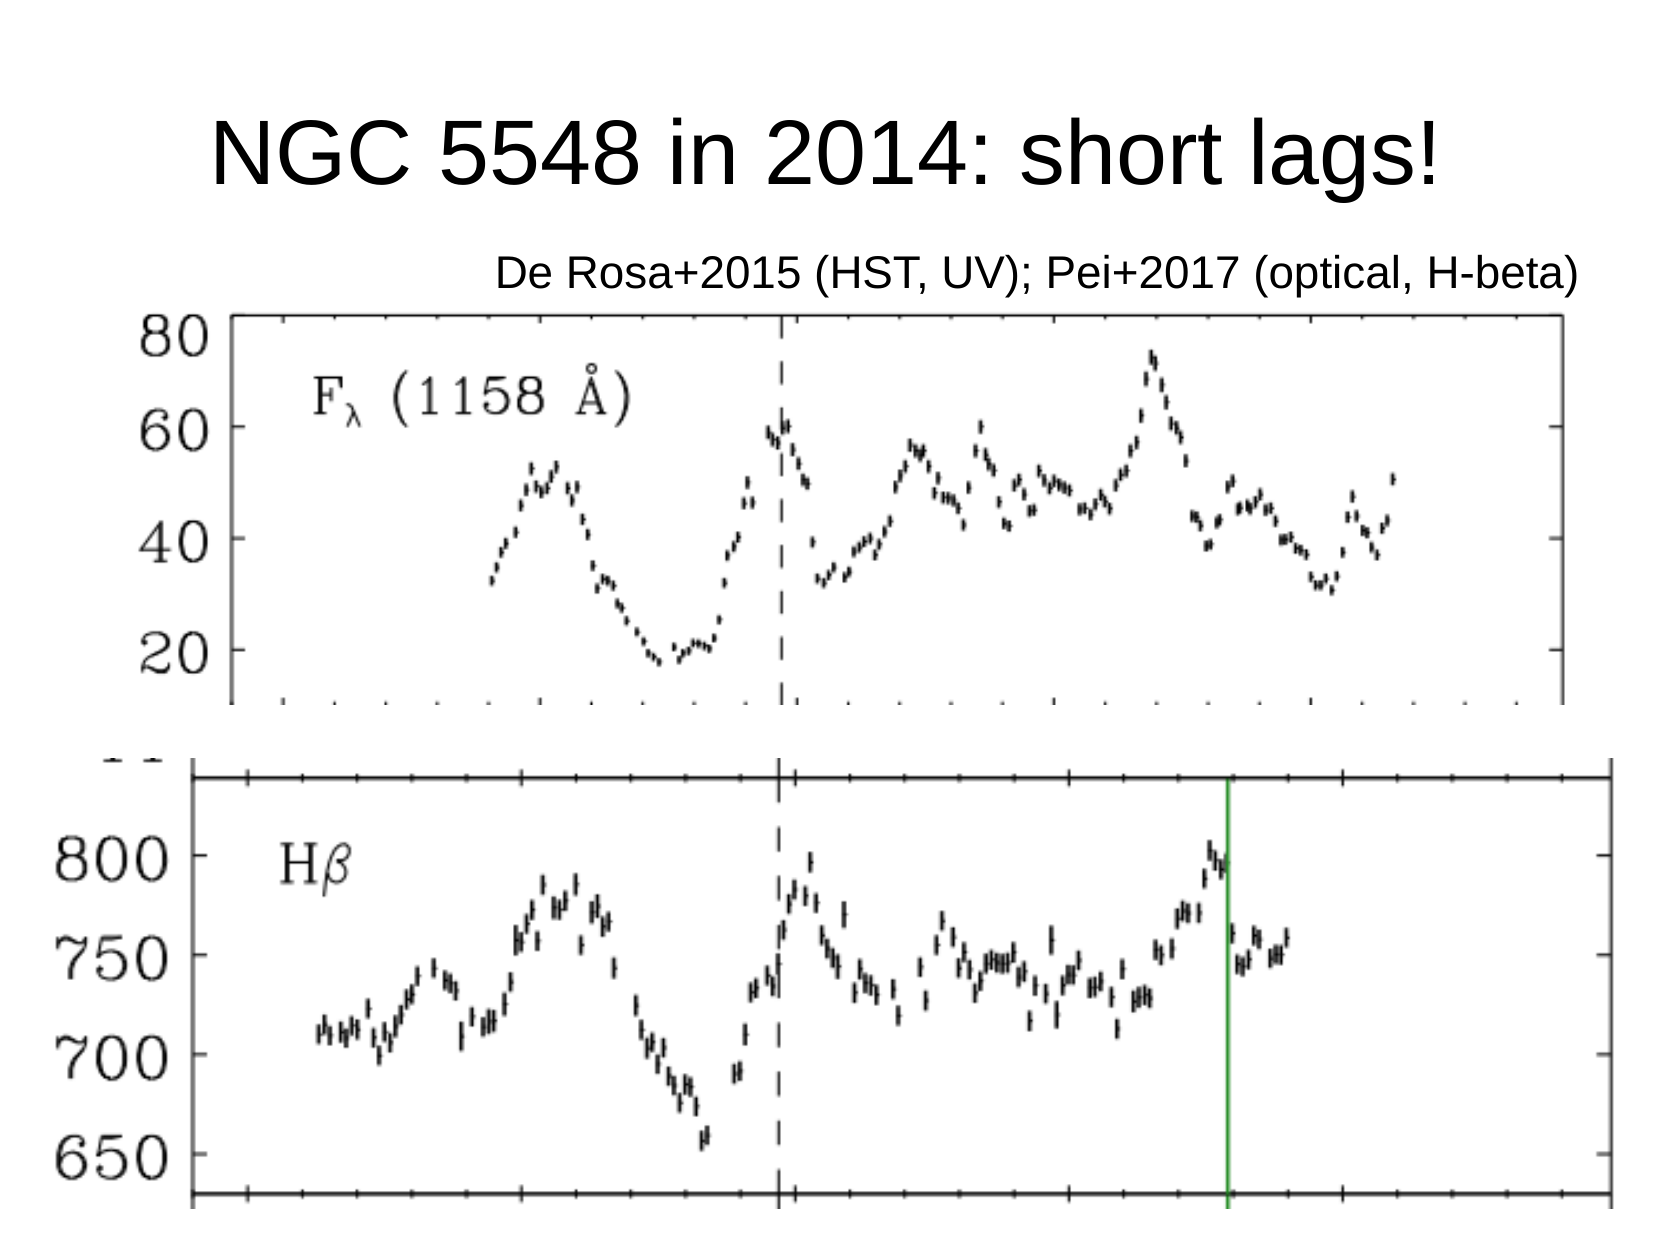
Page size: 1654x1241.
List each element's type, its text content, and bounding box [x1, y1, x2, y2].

picture [73, 284, 1576, 706]
title NGC 5548 in 2014: short lags! [82, 49, 1571, 257]
text_box De Rosa+2015 (HST, UV); Pei+2017 (optical, H-beta) [480, 240, 1654, 307]
picture [0, 758, 1623, 1209]
